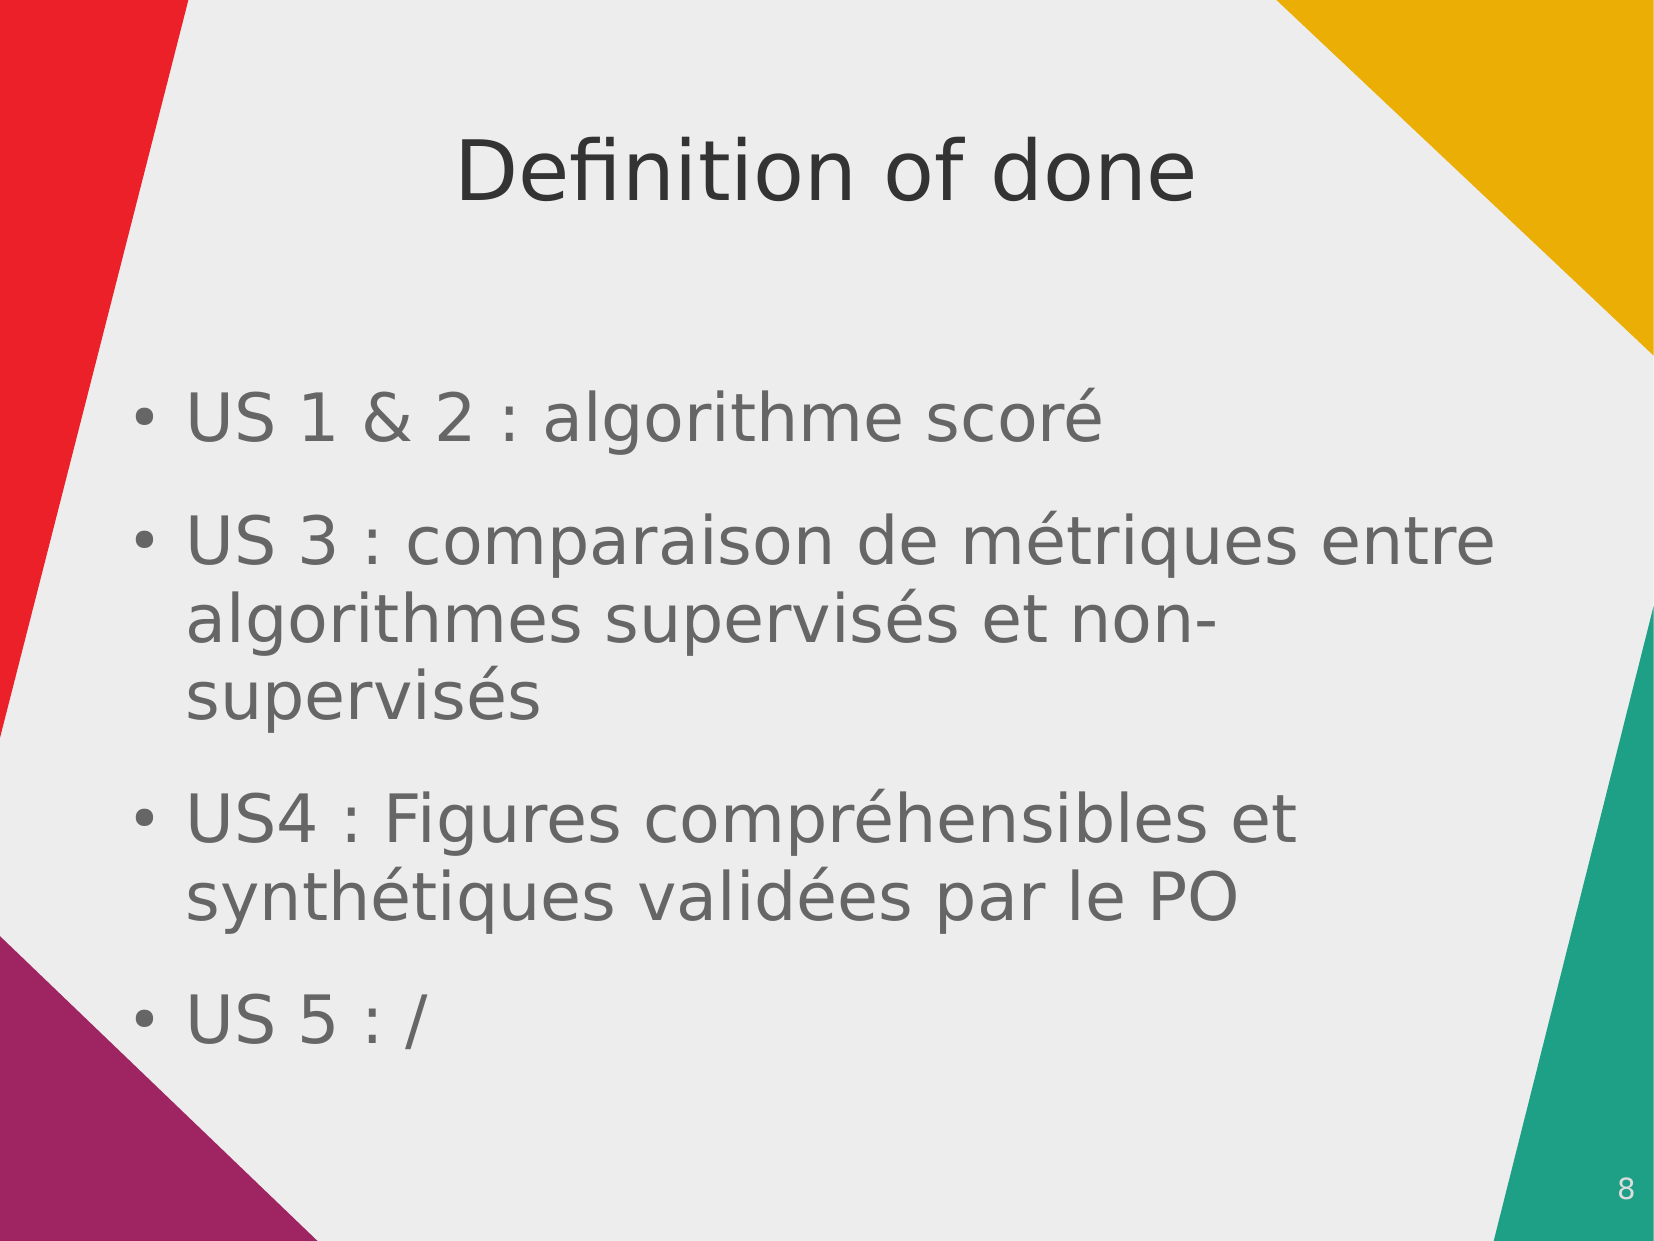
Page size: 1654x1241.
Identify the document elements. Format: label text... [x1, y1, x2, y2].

list US 1 & 2 : algorithme scoré US 3 : comparaison de métriques entre algorithmes supervisés et non-supervisés US4 : Figures compréhensibles et synthétiques validées par le PO US 5 : / [114, 379, 1539, 1111]
title Definition of done [114, 73, 1539, 271]
